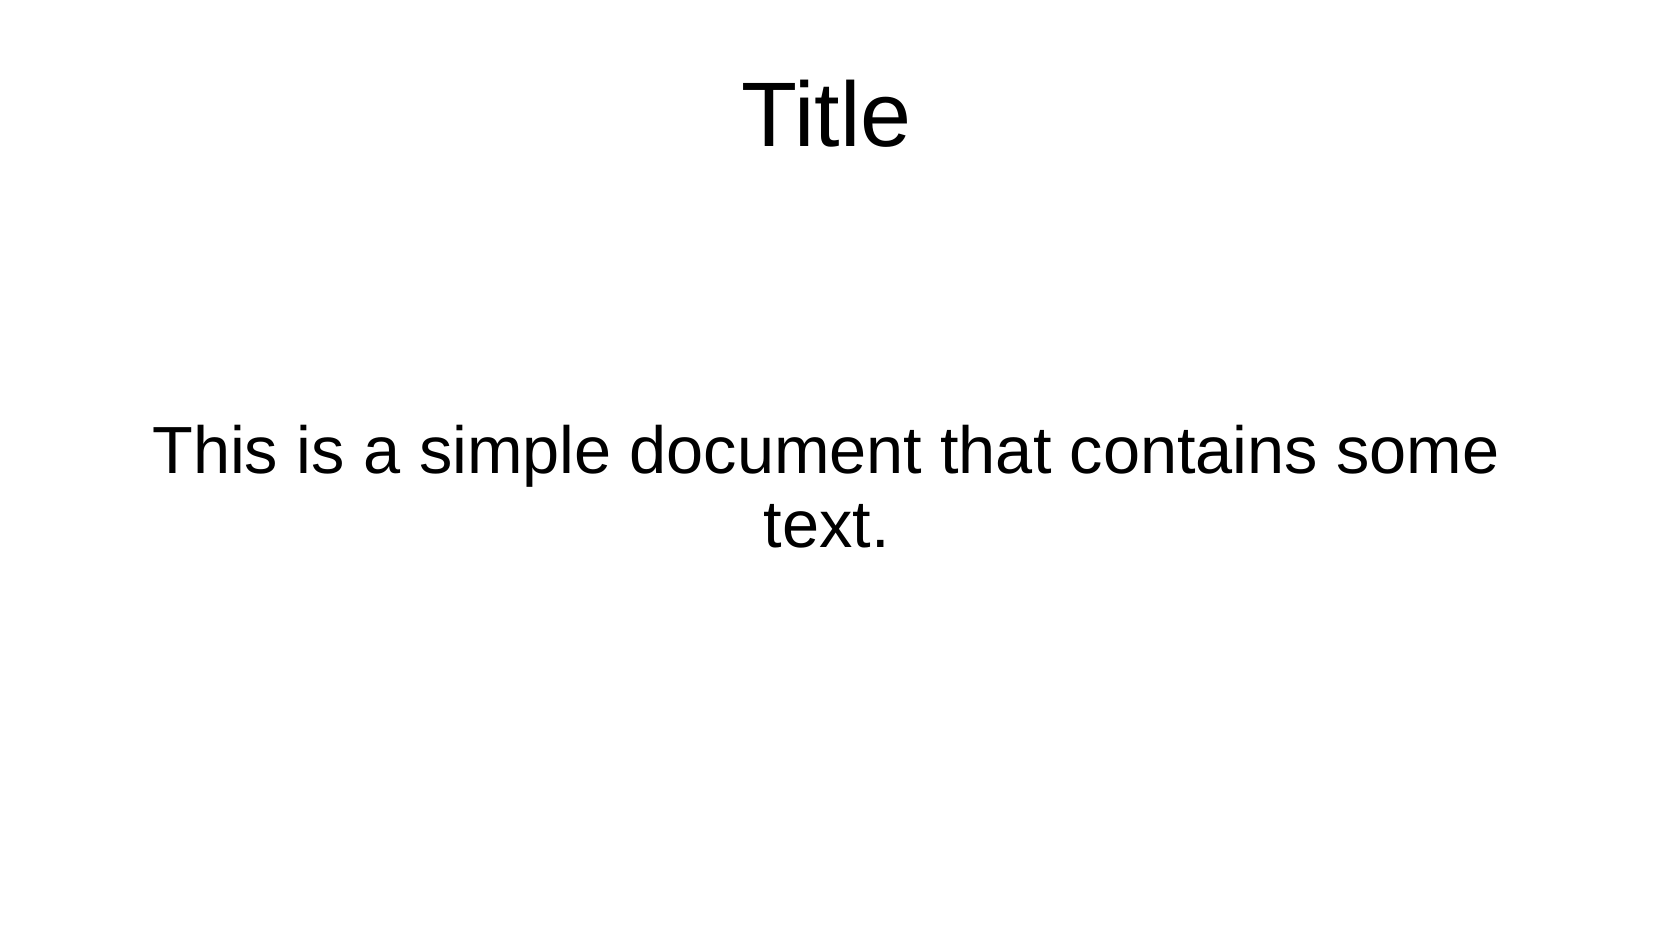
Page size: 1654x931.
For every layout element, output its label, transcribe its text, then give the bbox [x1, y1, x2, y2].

title Title [82, 37, 1571, 193]
subtitle This is a simple document that contains some text. [82, 217, 1571, 758]
